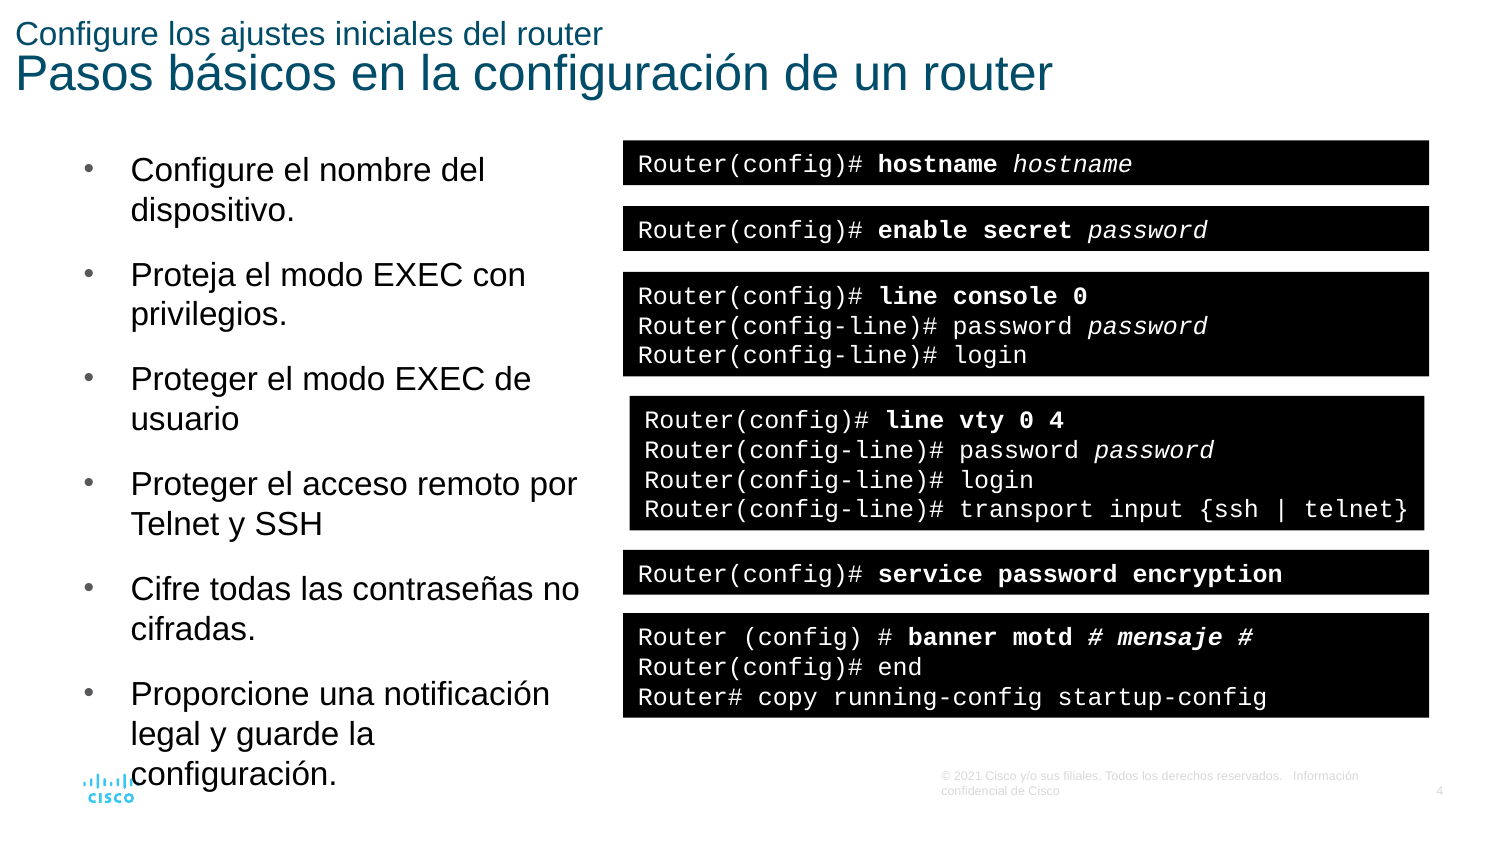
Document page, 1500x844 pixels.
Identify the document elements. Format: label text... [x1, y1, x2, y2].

text_box Router(config)# enable secret password [623, 206, 1430, 251]
text_box Router(config)# line console 0 Router(config-line)# password password Router(config-line)# login [623, 271, 1430, 377]
text_box Router(config)# hostname hostname [623, 140, 1430, 186]
title Configure los ajustes iniciales del router Pasos básicos en la configuración de un router [0, 0, 1369, 121]
list Configure el nombre del dispositivo. Proteja el modo EXEC con privilegios. Proteger el modo EXEC de usuario Proteger el acceso remoto por Telnet y SSH Cifre todas las contraseñas no cifradas. Proporcione una notificación legal y guarde la configuración. [68, 140, 605, 718]
text_box Router(config)# service password encryption [623, 549, 1430, 595]
text_box Router (config) # banner motd # mensaje # Router(config)# end Router# copy running-config startup-config [623, 613, 1430, 718]
text_box Router(config)# line vty 0 4 Router(config-line)# password password Router(config-line)# login Router(config-line)# transport input {ssh | telnet} [629, 395, 1425, 531]
